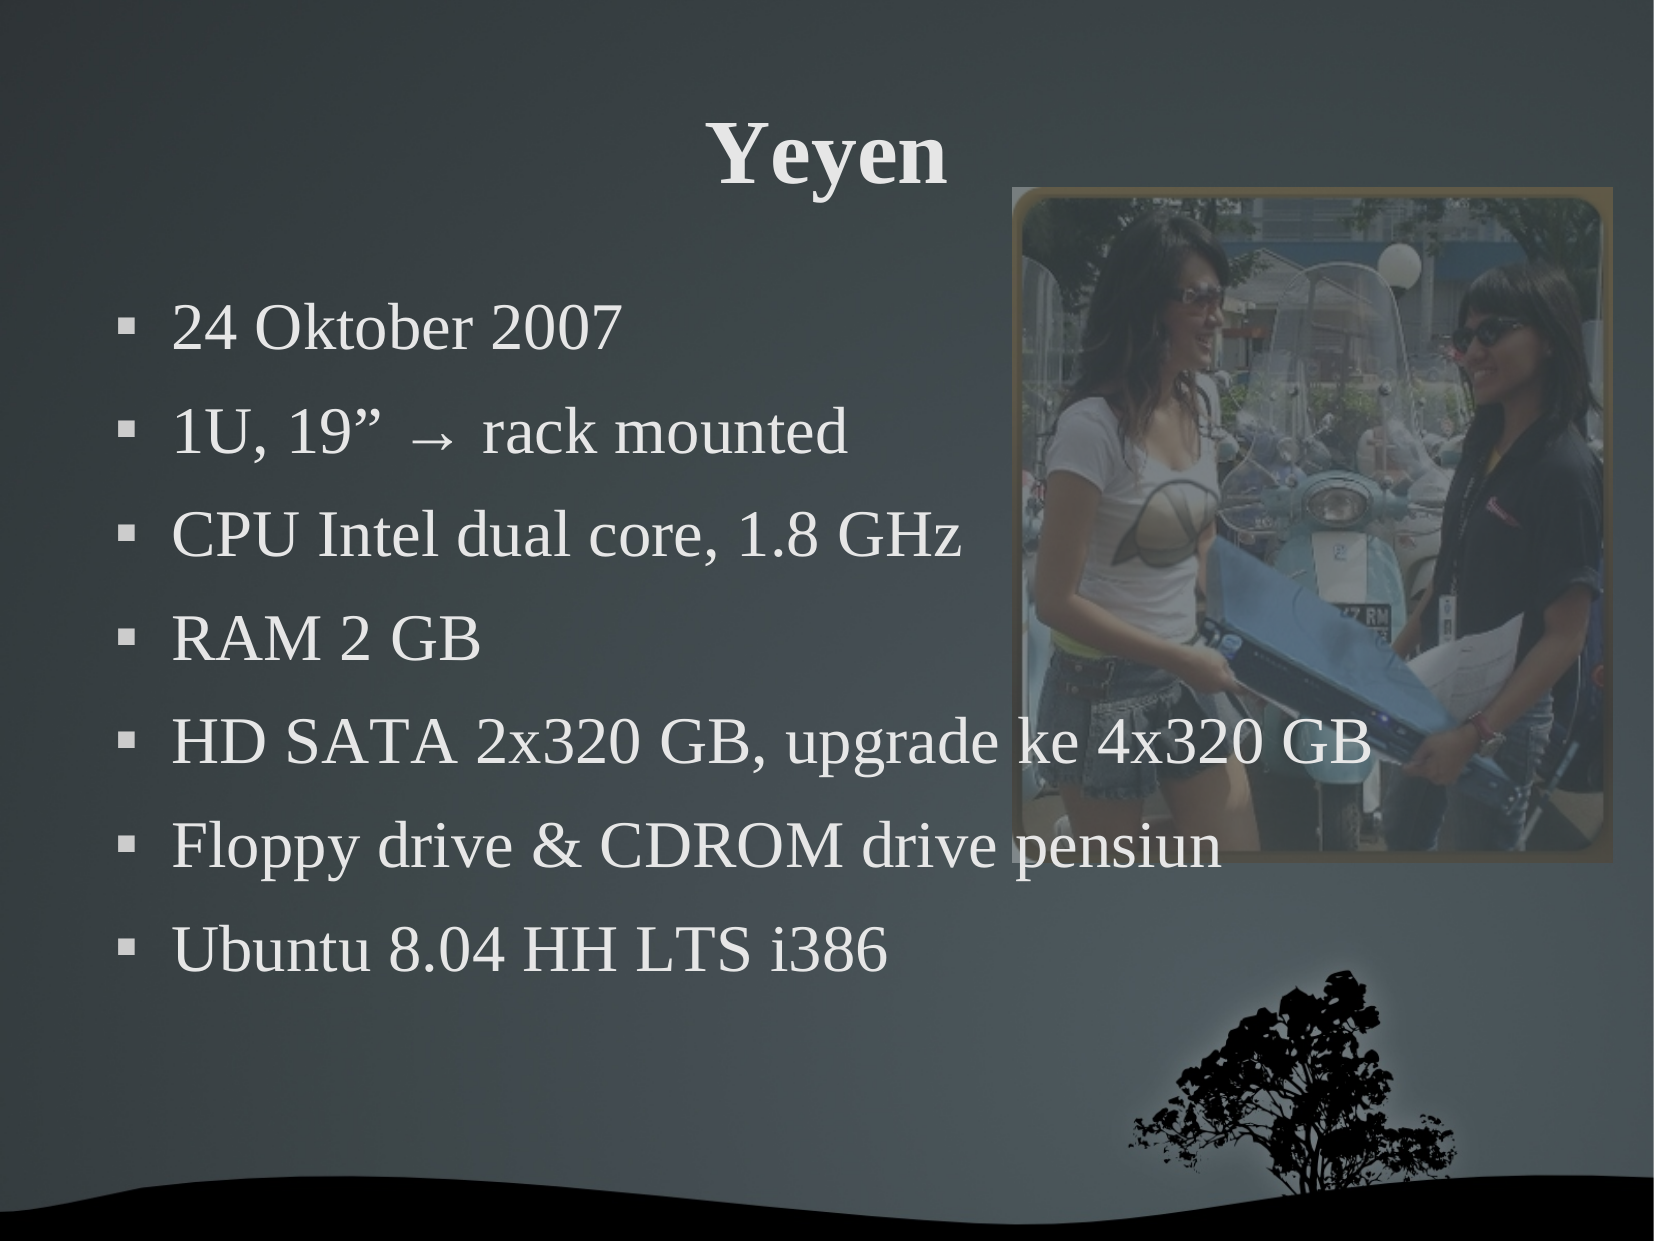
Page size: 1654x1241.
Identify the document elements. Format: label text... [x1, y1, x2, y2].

chart [82, 1094, 1571, 1109]
title Yeyen [82, 49, 1571, 257]
list 24 Oktober 2007 1U, 19” → rack mounted CPU Intel dual core, 1.8 GHz RAM 2 GB HD SATA 2x320 GB, upgrade ke 4x320 GB Floppy drive & CDROM drive pensiun Ubuntu 8.04 HH LTS i386 [82, 290, 1571, 1094]
picture [0, 0, 1654, 1241]
